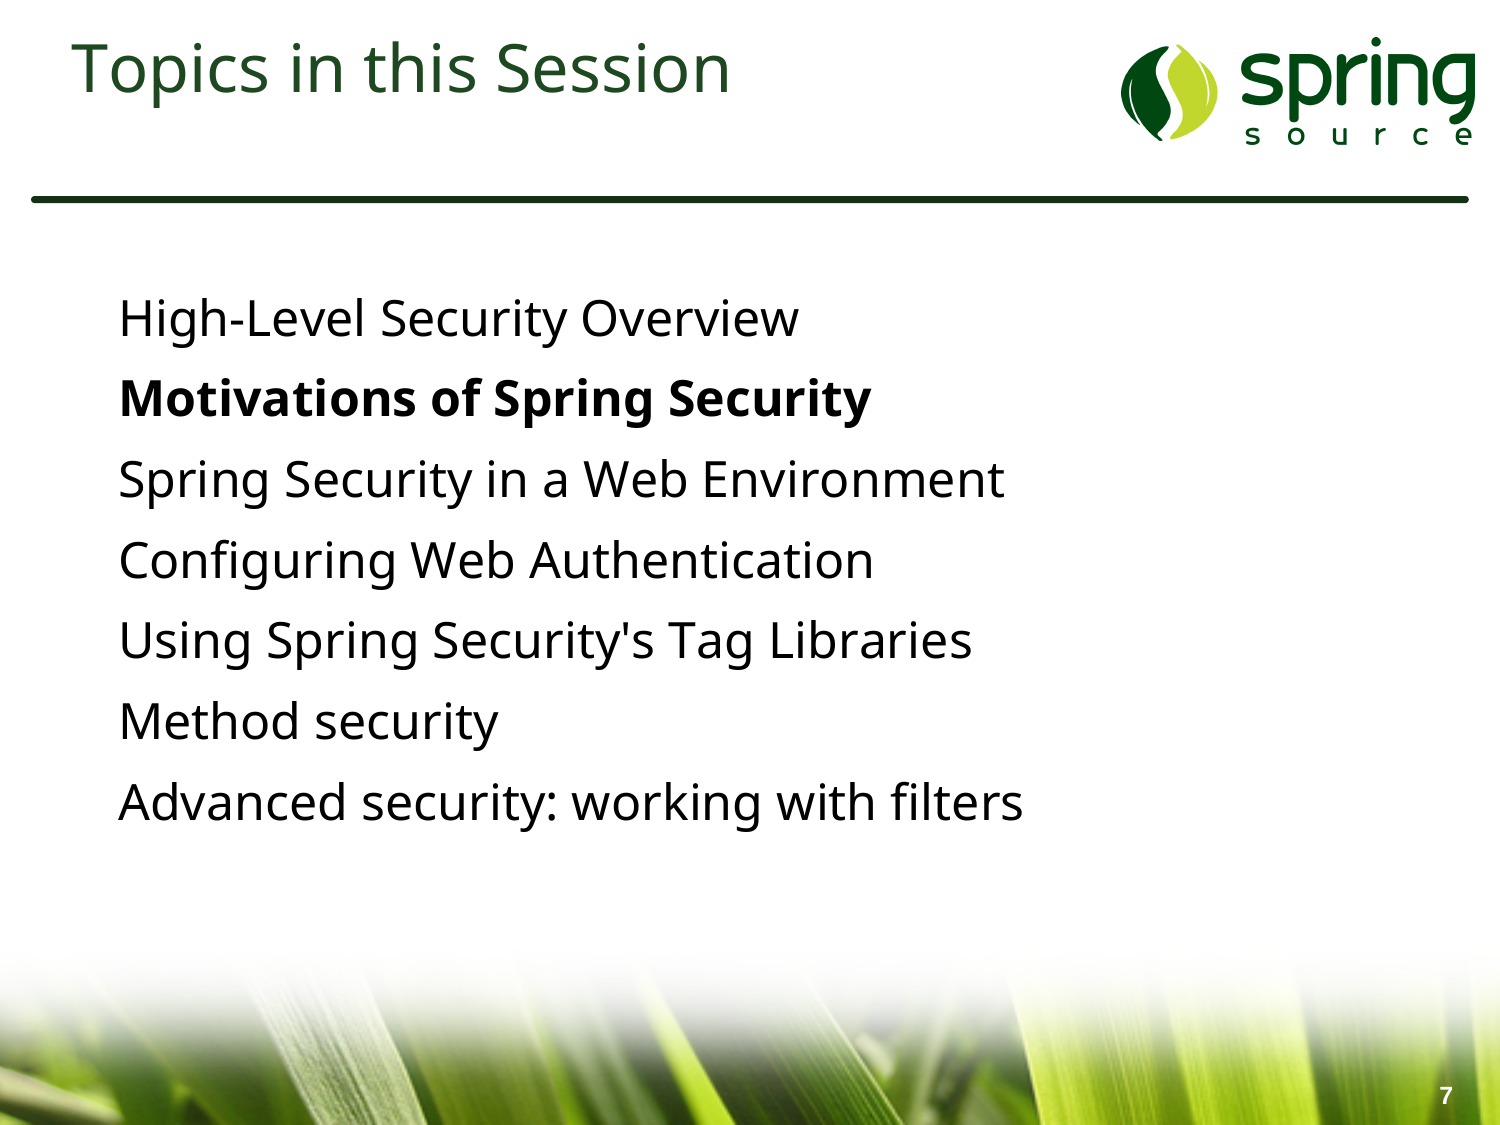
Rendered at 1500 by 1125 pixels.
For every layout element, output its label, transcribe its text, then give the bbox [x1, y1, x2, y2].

title Topics in this Session [56, 13, 1089, 176]
list High-Level Security Overview Motivations of Spring Security Spring Security in a Web Environment Configuring Web Authentication Using Spring Security's Tag Libraries Method security Advanced security: working with filters [103, 275, 1394, 938]
picture [1121, 37, 1475, 145]
picture [0, 944, 1500, 1125]
